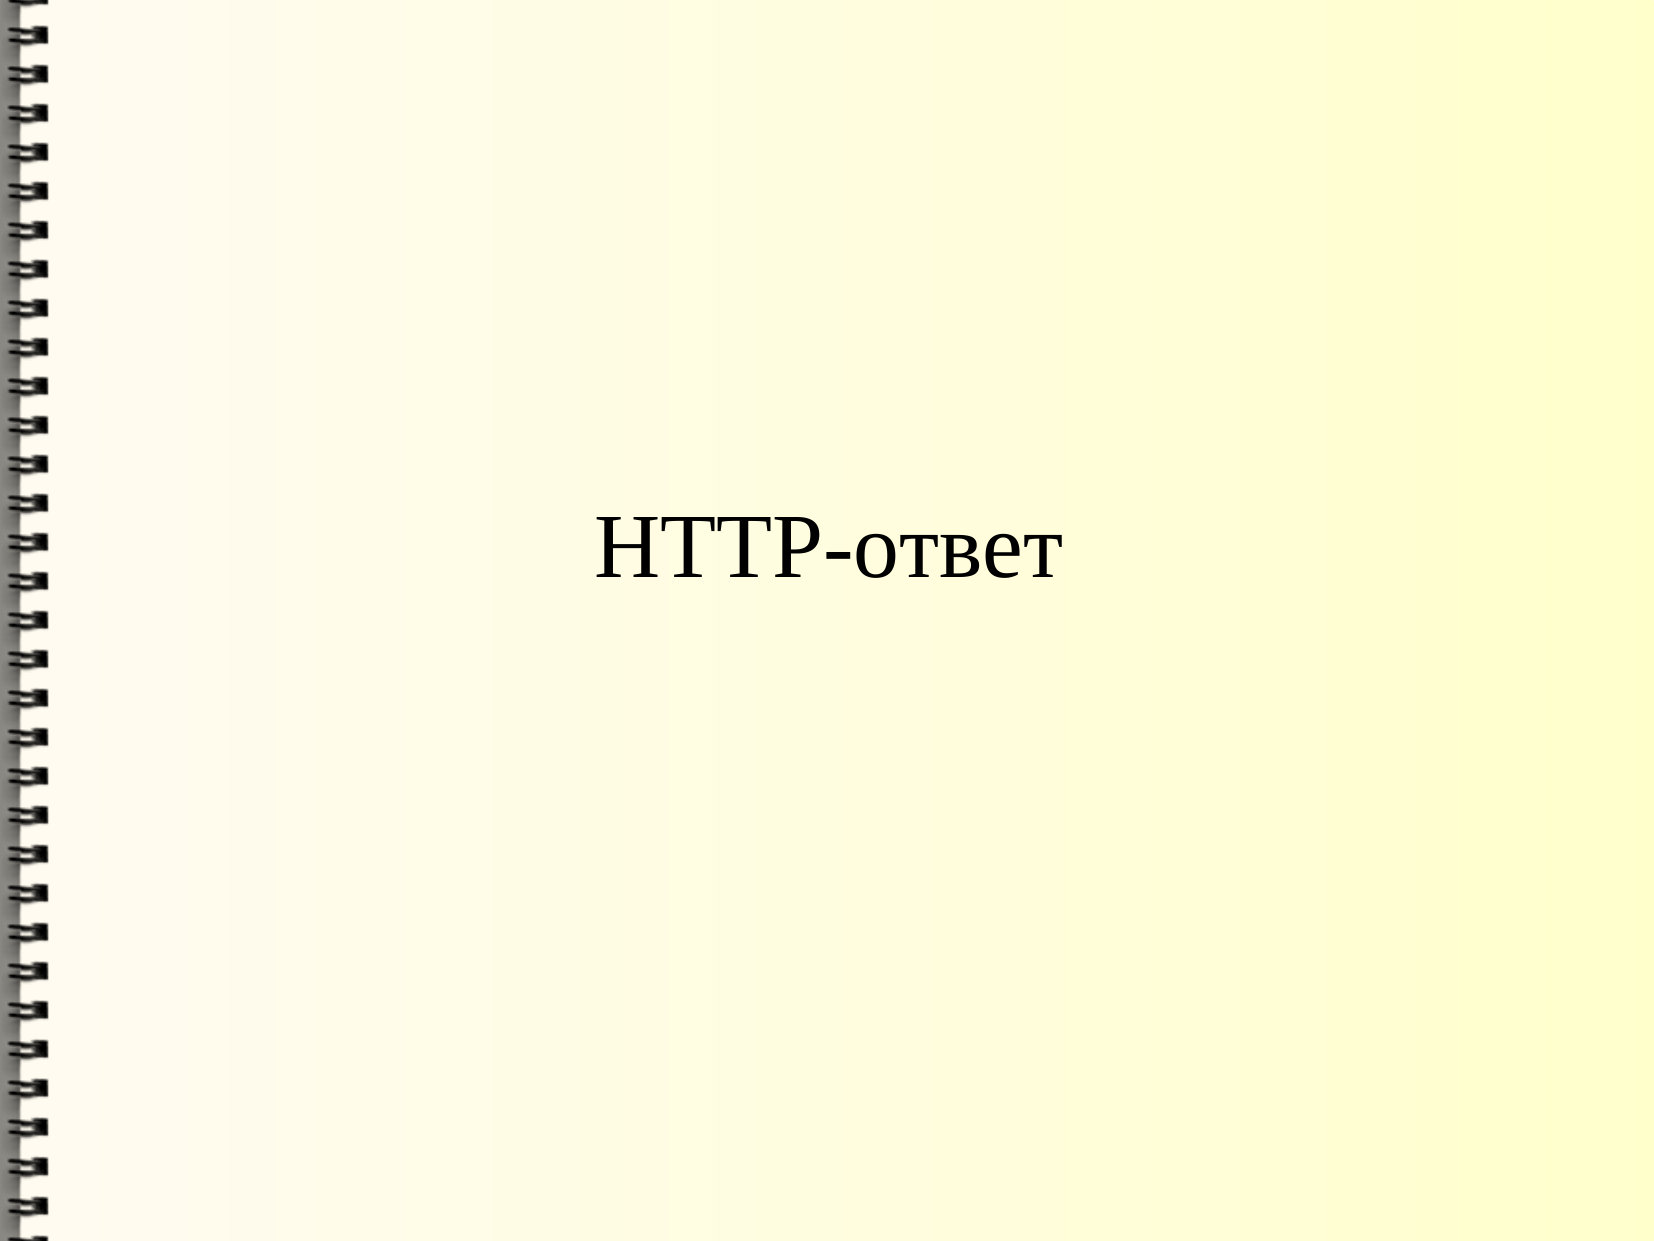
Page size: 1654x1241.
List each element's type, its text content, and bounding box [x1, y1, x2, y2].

title HTTP-ответ [123, 442, 1536, 651]
picture [0, 0, 1654, 1241]
